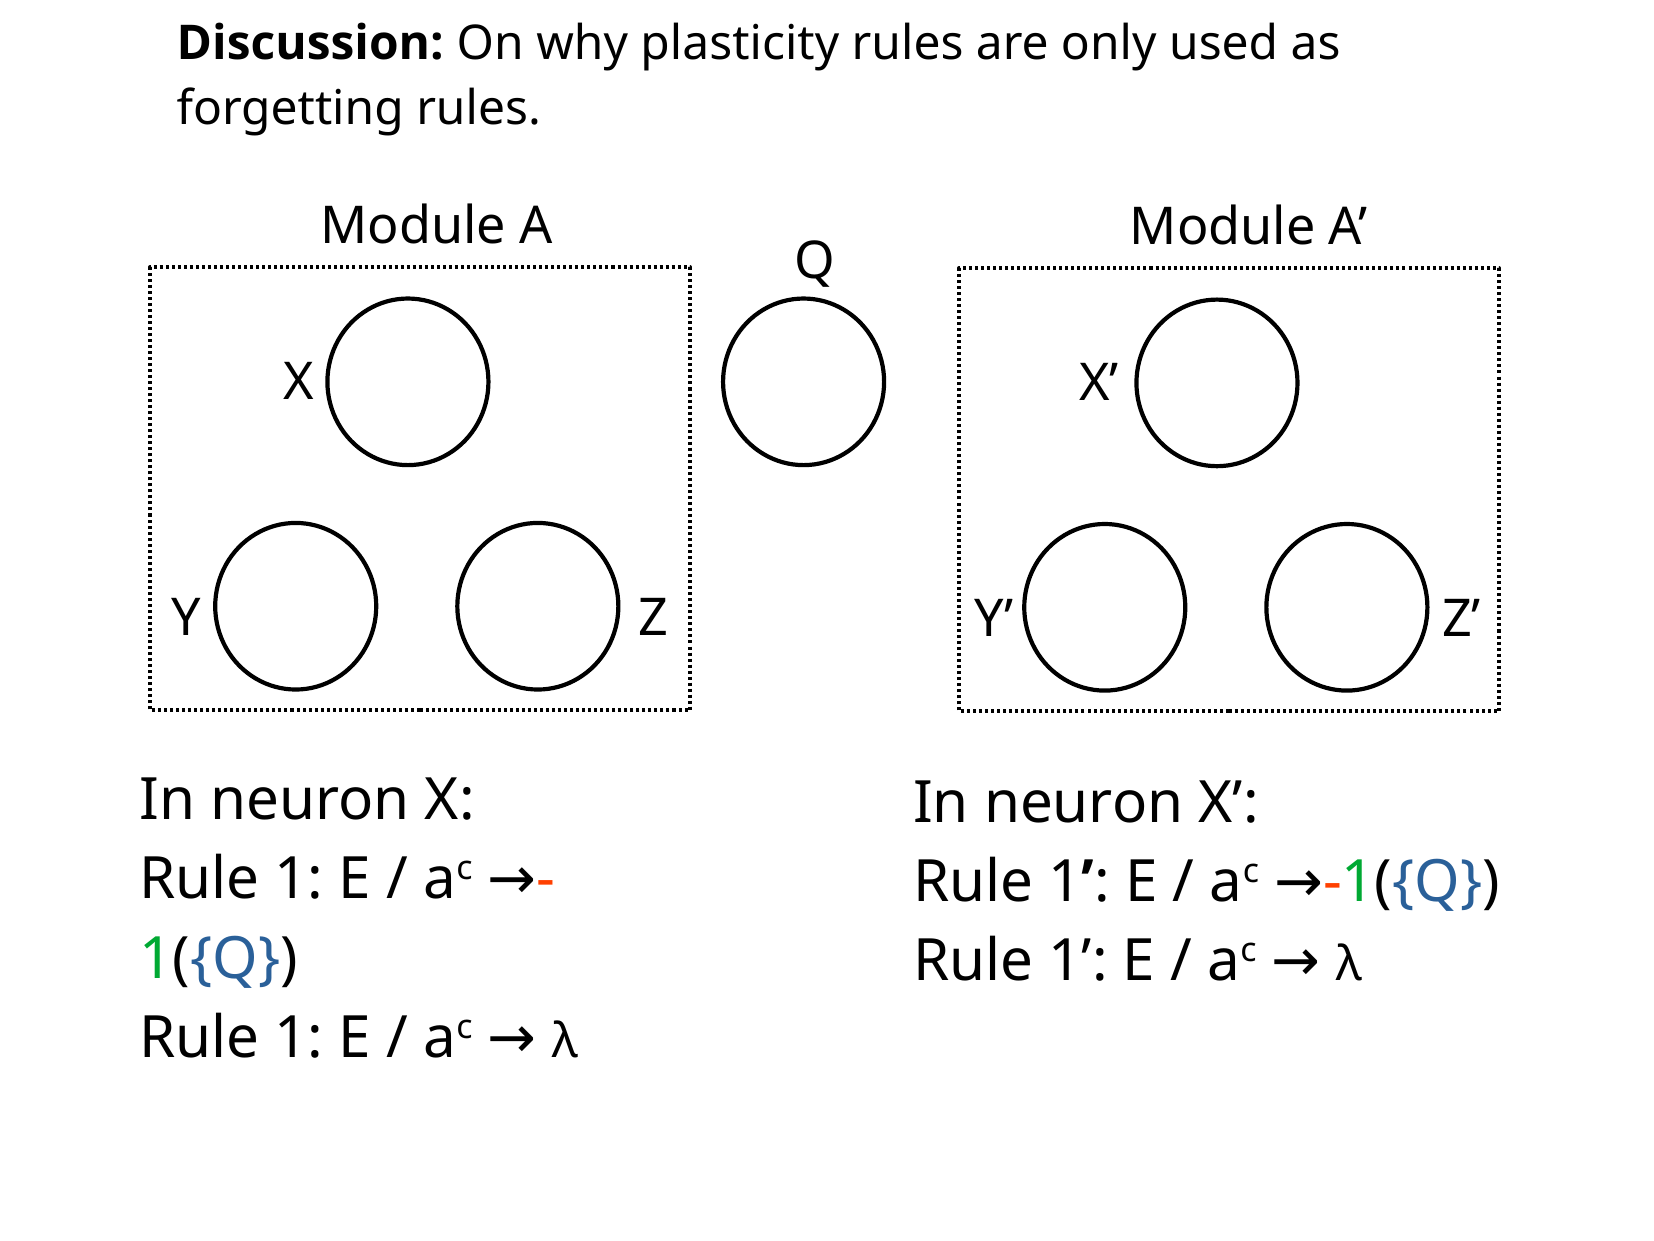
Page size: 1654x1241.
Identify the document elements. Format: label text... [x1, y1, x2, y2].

text_box Module A [305, 180, 531, 264]
text_box In neuron X’: Rule 1’: E / ac →-1({Q}) Rule 1’: E / ac → λ [898, 752, 1540, 998]
text_box Module A’ [1114, 181, 1347, 265]
text_box X’ [1064, 337, 1137, 421]
text_box Y [156, 572, 214, 656]
text_box X [268, 336, 328, 420]
text_box Y’ [960, 573, 1027, 658]
text_box Z [623, 572, 681, 657]
text_box Discussion: On why plasticity rules are only used as forgetting rules. [161, 0, 1483, 79]
text_box Q [780, 215, 841, 299]
text_box Z’ [1427, 573, 1500, 658]
text_box In neuron X: Rule 1: E / ac →-1({Q}) Rule 1: E / ac → λ [124, 750, 716, 996]
